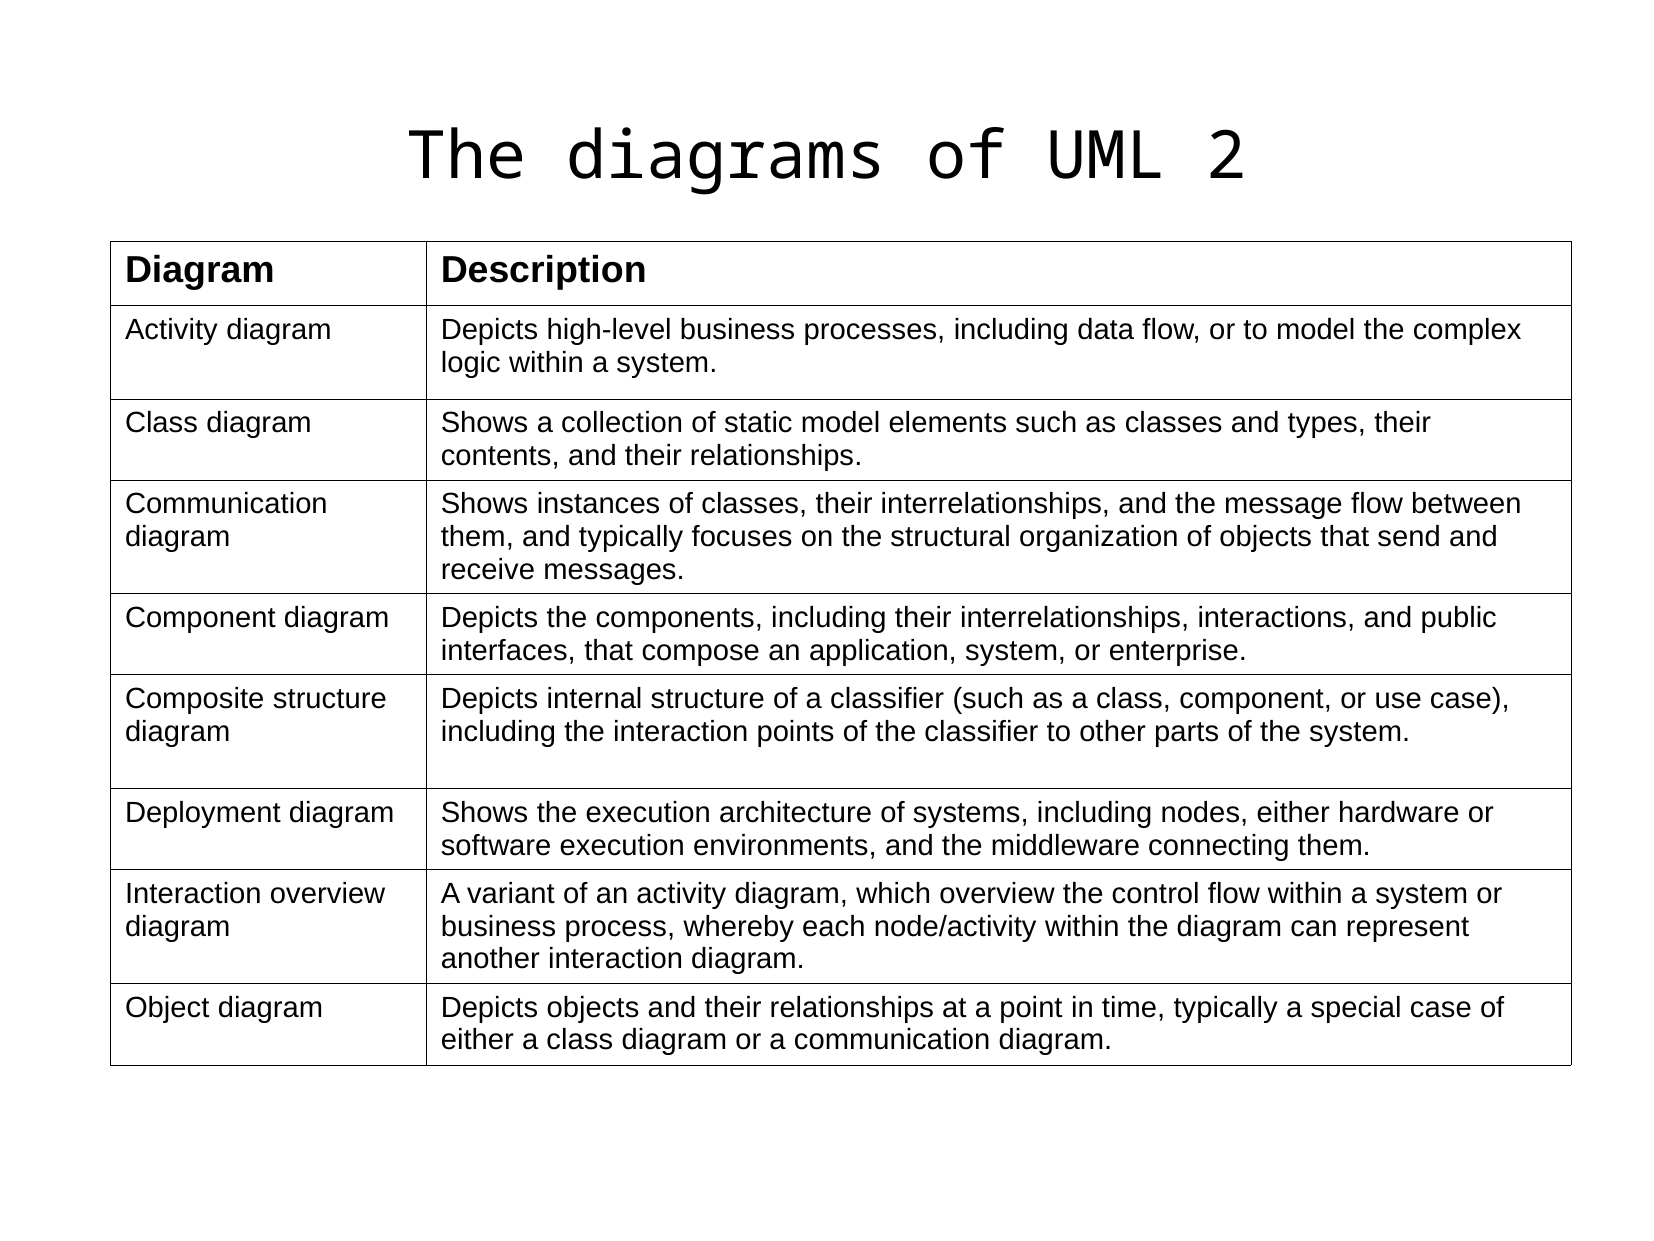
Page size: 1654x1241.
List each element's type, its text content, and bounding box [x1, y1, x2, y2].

table_cell Shows the execution architecture of systems, including nodes, either hardware or software execution environments, and the middleware connecting them. [427, 789, 1571, 869]
table_cell Depicts internal structure of a classifier (such as a class, component, or use case), including the interaction points of the classifier to other parts of the system. [427, 675, 1571, 788]
table_cell Activity diagram [111, 306, 426, 399]
table_cell Shows instances of classes, their interrelationships, and the message flow between them, and typically focuses on the structural organization of objects that send and receive messages. [427, 481, 1571, 593]
table_cell A variant of an activity diagram, which overview the control flow within a system or business process, whereby each node/activity within the diagram can represent another interaction diagram. [427, 870, 1571, 983]
table_cell Composite structure diagram [111, 675, 426, 788]
table_cell Object diagram [111, 984, 426, 1065]
table_cell Component diagram [111, 594, 426, 674]
table_cell Interaction overview diagram [111, 870, 426, 983]
table_header Diagram [111, 242, 426, 305]
table_cell Shows a collection of static model elements such as classes and types, their contents, and their relationships. [427, 400, 1571, 480]
table_cell Depicts objects and their relationships at a point in time, typically a special case of either a class diagram or a communication diagram. [427, 984, 1571, 1065]
title The diagrams of UML 2 [82, 49, 1571, 257]
table_cell Depicts the components, including their interrelationships, interactions, and public interfaces, that compose an application, system, or enterprise. [427, 594, 1571, 674]
table_cell Depicts high-level business processes, including data flow, or to model the complex logic within a system. [427, 306, 1571, 399]
table_header Description [427, 242, 1571, 305]
table_cell Class diagram [111, 400, 426, 480]
table_cell Deployment diagram [111, 789, 426, 869]
table_cell Communication diagram [111, 481, 426, 593]
